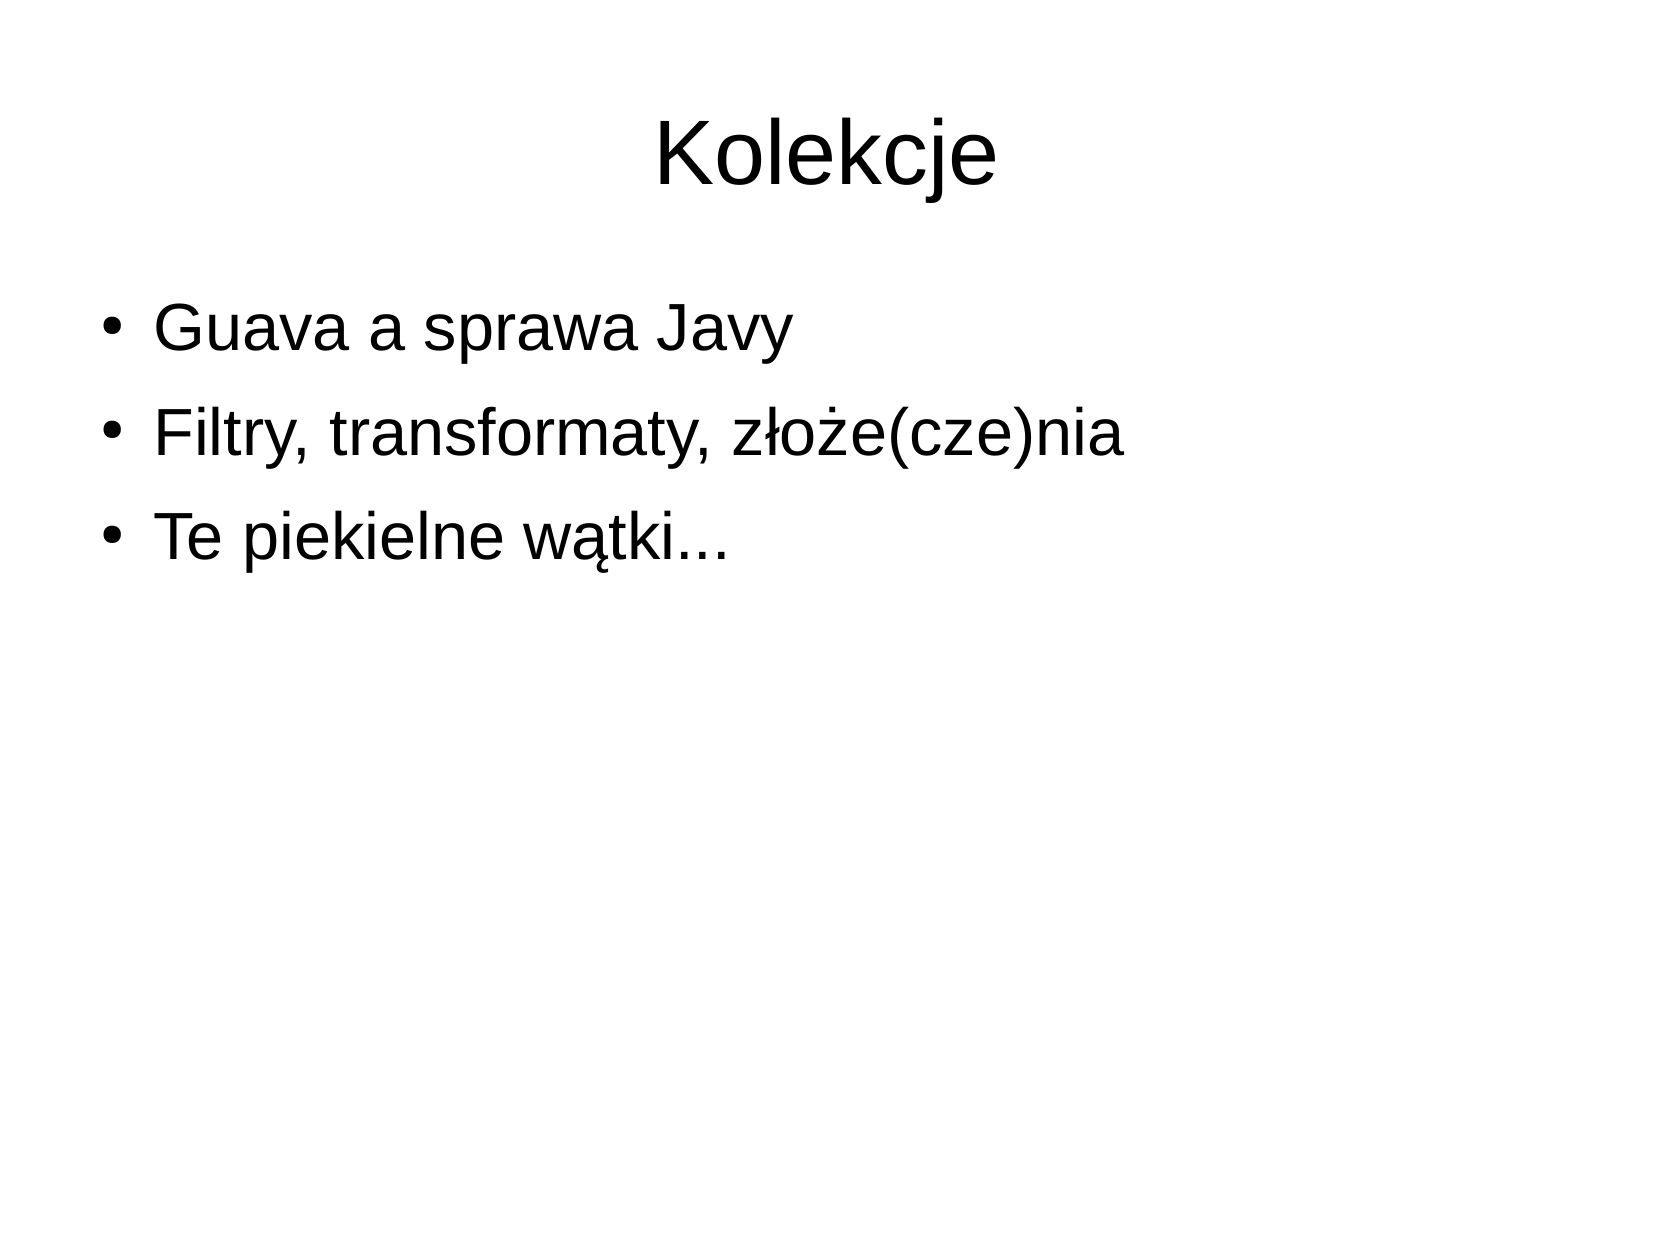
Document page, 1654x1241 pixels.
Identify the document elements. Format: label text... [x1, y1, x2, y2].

list Guava a sprawa Javy Filtry, transformaty, złoże(cze)nia Te piekielne wątki... [82, 290, 1538, 1010]
title Kolekcje [82, 49, 1571, 257]
